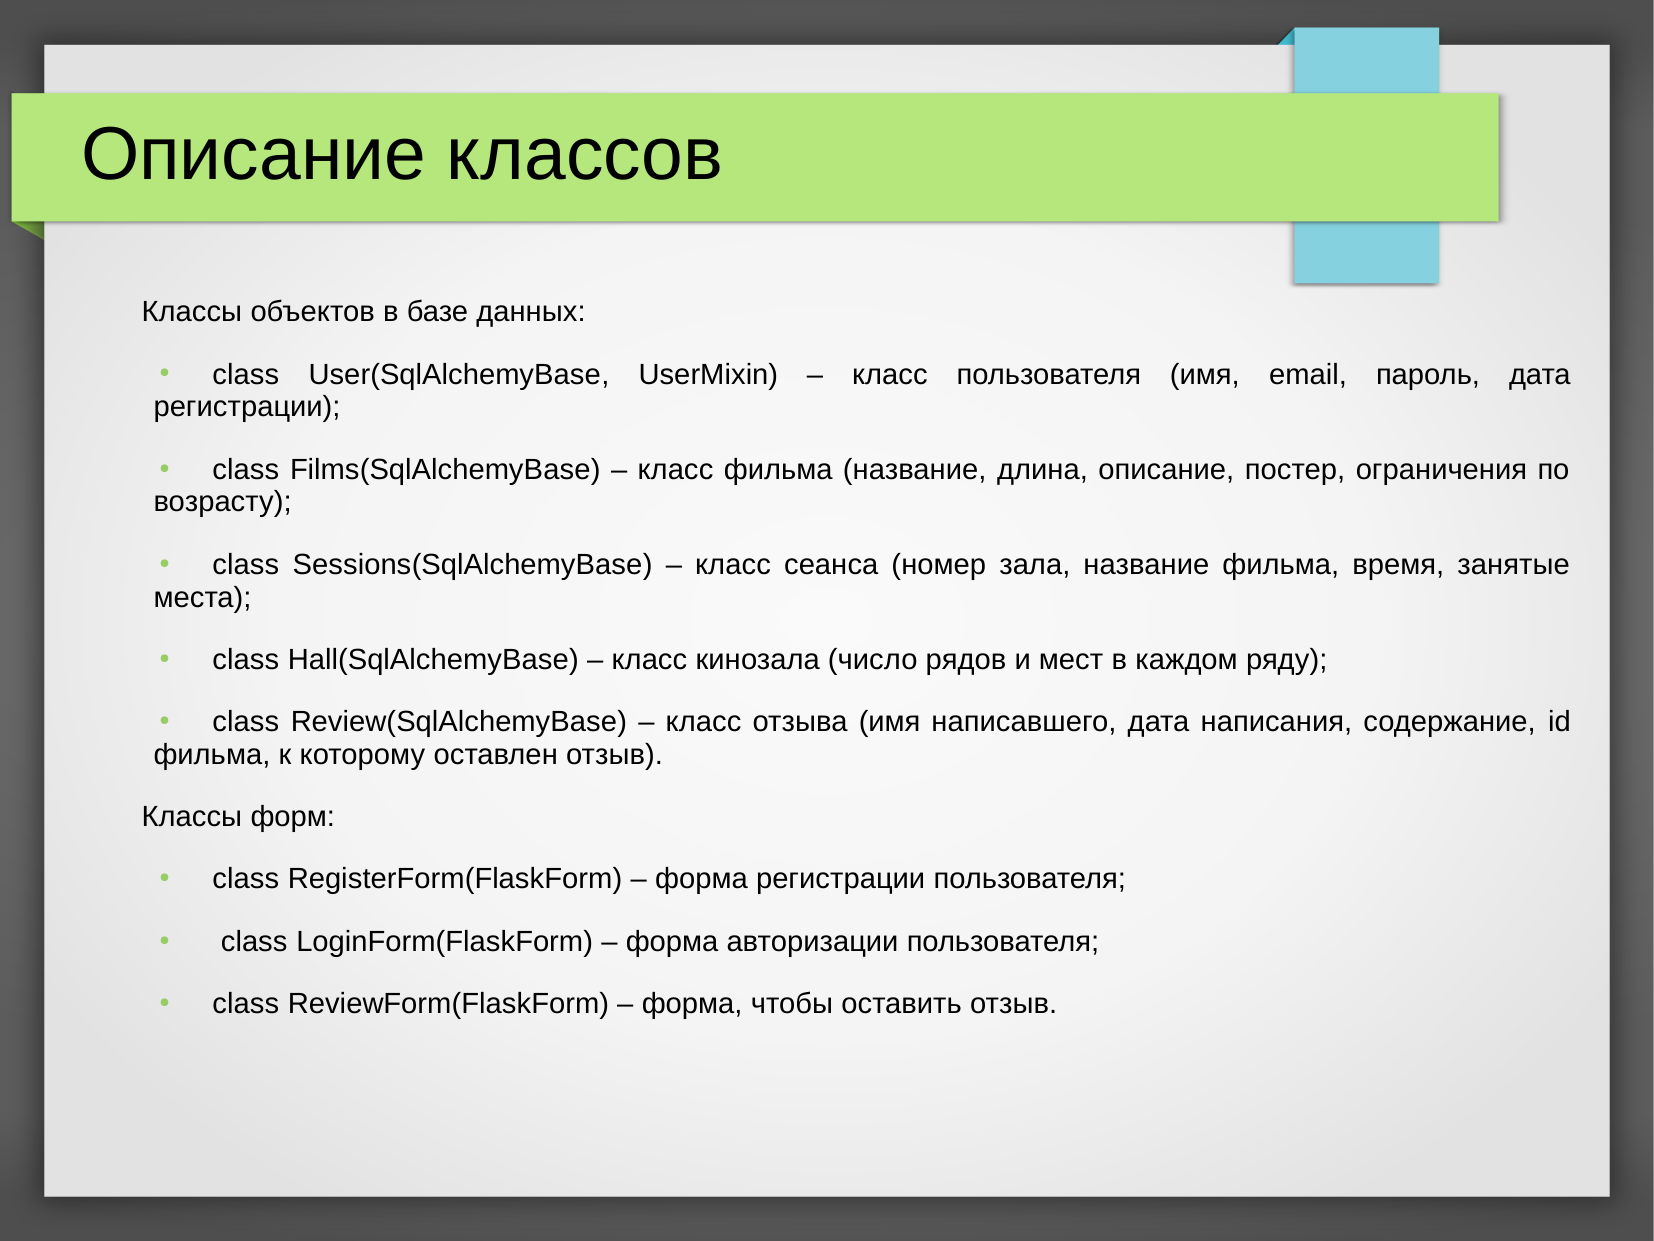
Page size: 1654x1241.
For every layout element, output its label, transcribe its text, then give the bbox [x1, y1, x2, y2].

picture [0, 0, 1654, 1241]
title Описание классов [81, 94, 1263, 213]
list Классы объектов в базе данных: class User(SqlAlchemyBase, UserMixin) – класс пользователя (имя, email, пароль, дата регистрации); class Films(SqlAlchemyBase) – класс фильма (название, длина, описание, постер, ограничения по возрасту); class Sessions(SqlAlchemyBase) – класс сеанса (номер зала, название фильма, время, занятые места); class Hall(SqlAlchemyBase) – класс кинозала (число рядов и мест в каждом ряду); class Review(SqlAlchemyBase) – класс отзыва (имя написавшего, дата написания, содержание, id фильма, к которому оставлен отзыв). Классы форм: class RegisterForm(FlaskForm) – форма регистрации пользователя; class LoginForm(FlaskForm) – форма авторизации пользователя; class ReviewForm(FlaskForm) – форма, чтобы оставить отзыв. [82, 295, 1571, 1205]
